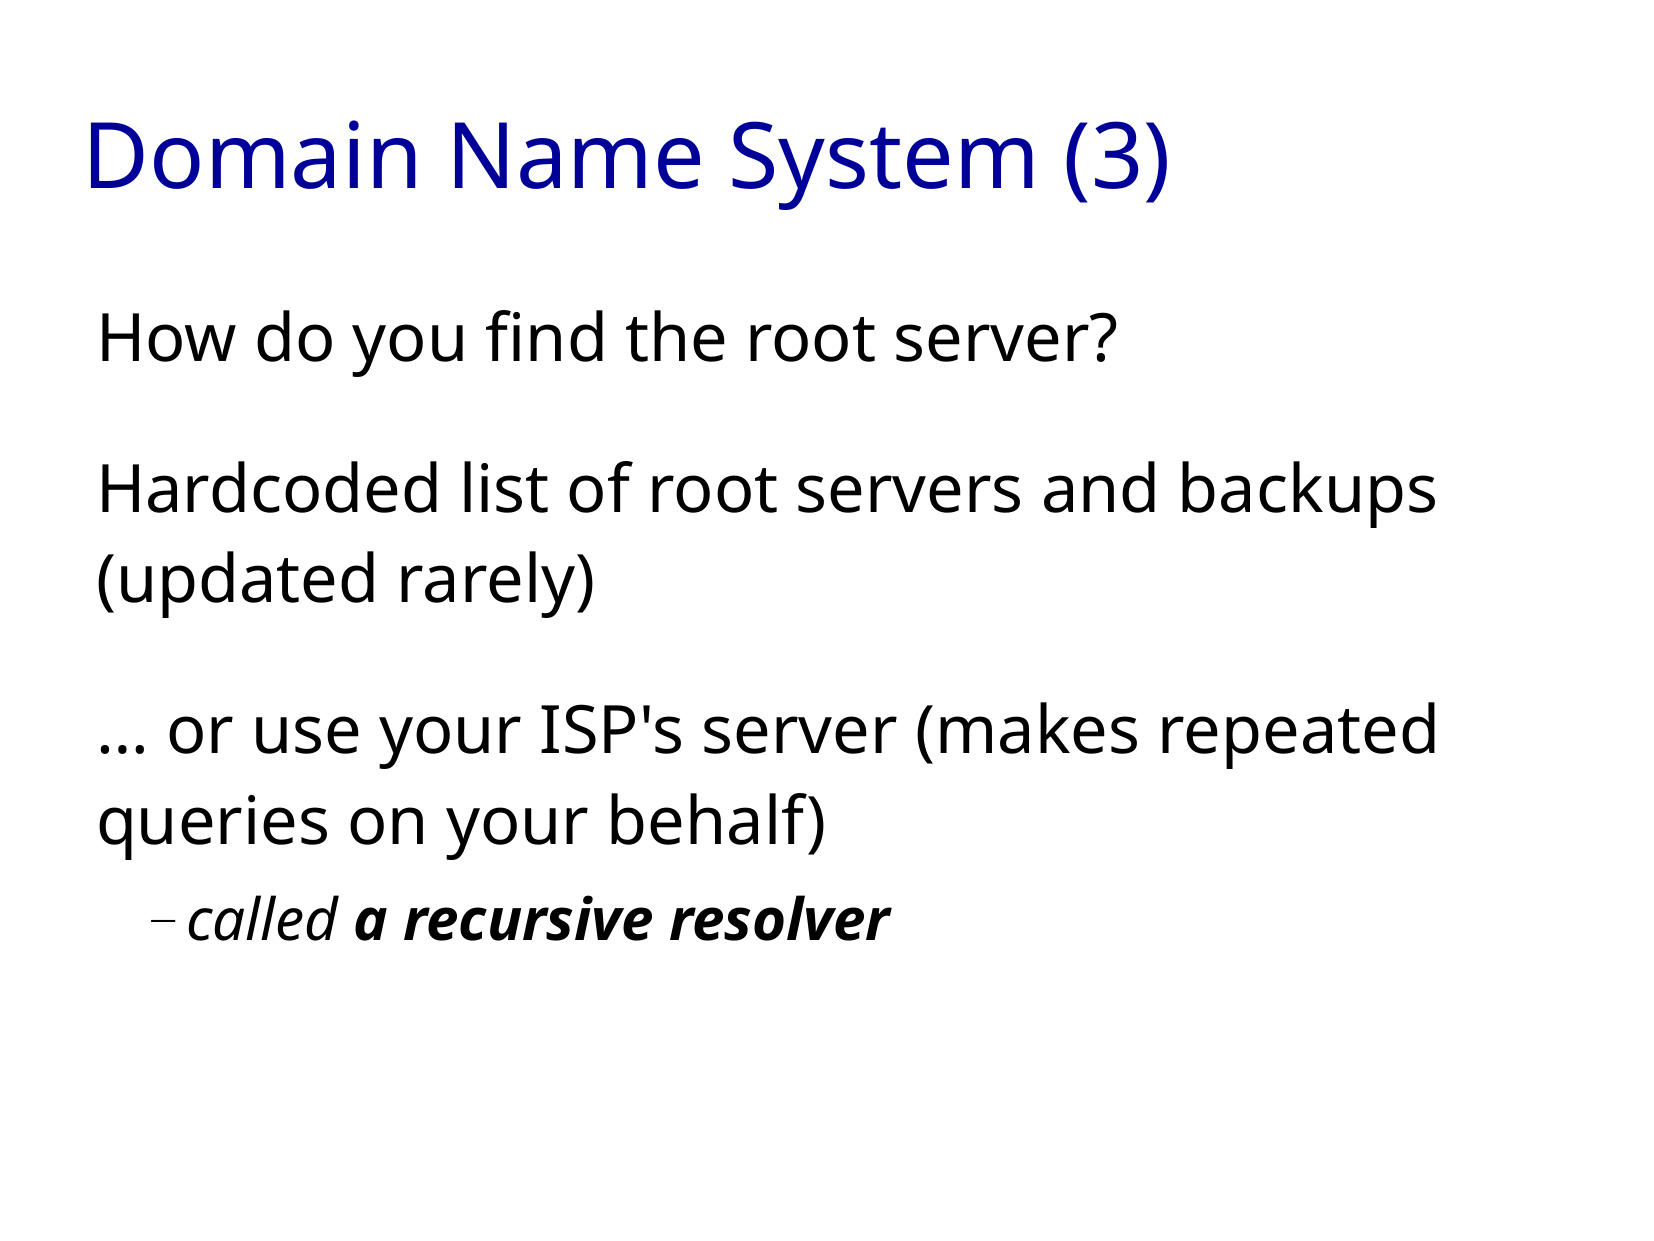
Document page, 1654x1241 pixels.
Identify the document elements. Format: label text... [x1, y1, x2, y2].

list How do you find the root server? Hardcoded list of root servers and backups (updated rarely) … or use your ISP's server (makes repeated queries on your behalf) called a recursive resolver [60, 290, 1571, 1096]
title Domain Name System (3) [82, 49, 1571, 257]
